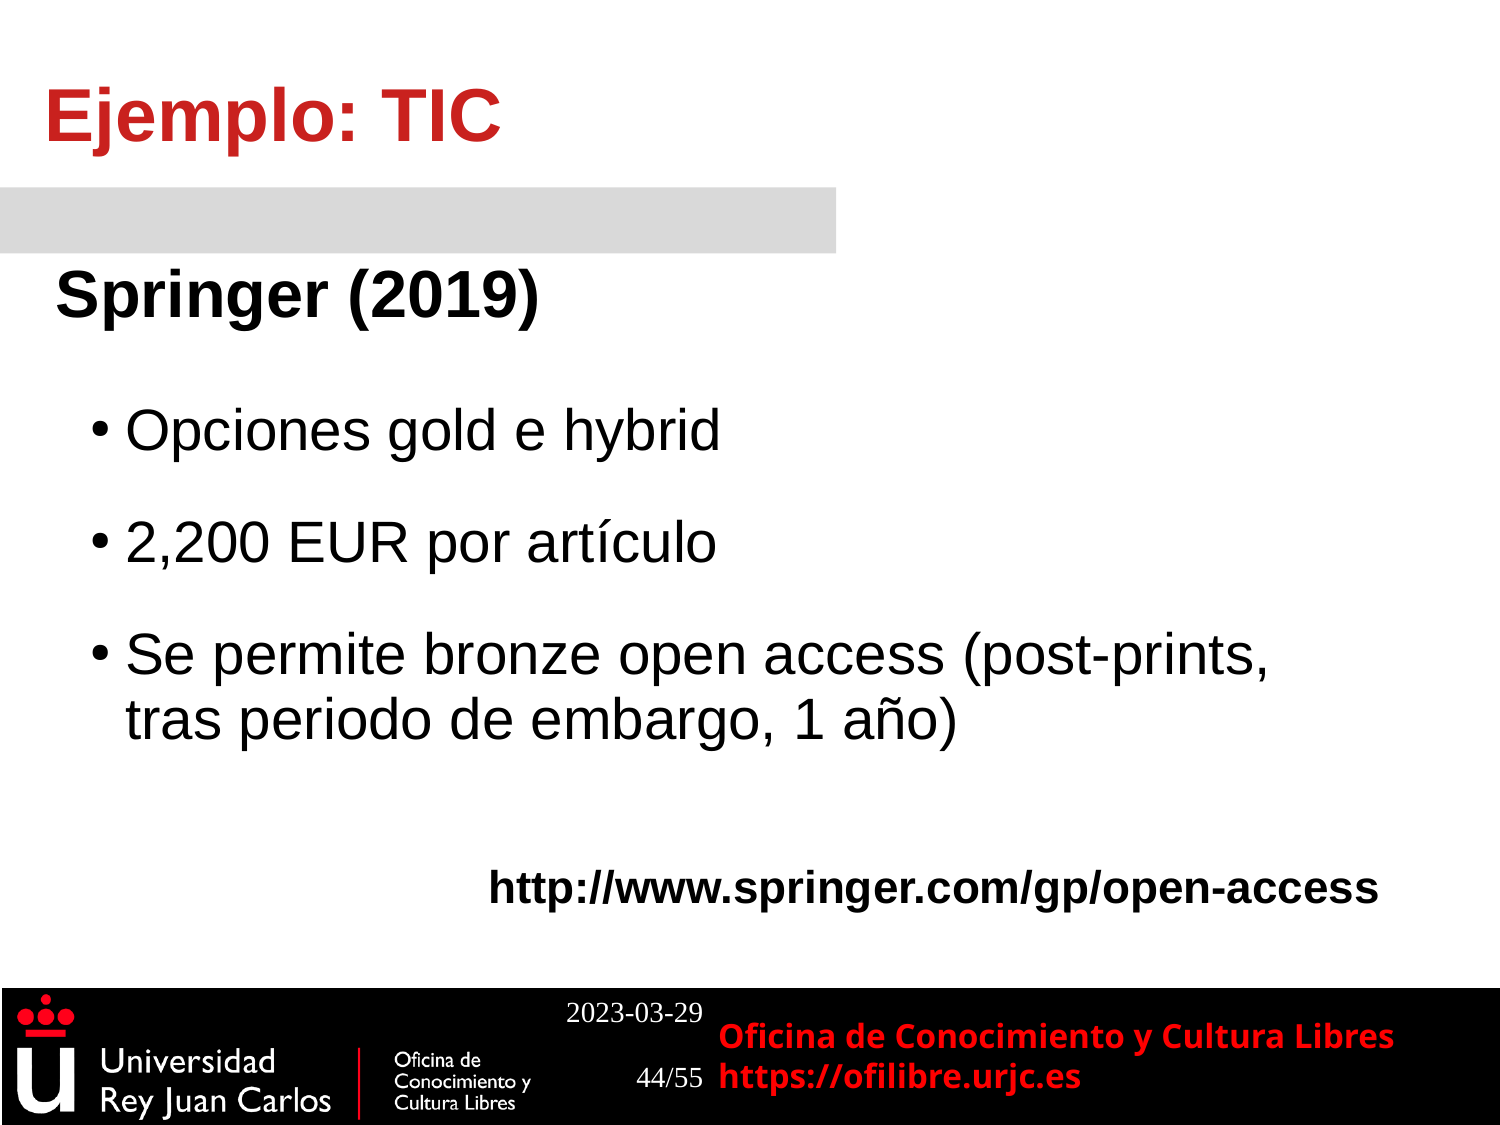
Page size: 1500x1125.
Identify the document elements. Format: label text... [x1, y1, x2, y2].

title [75, 7, 1425, 196]
text_box Springer (2019) [40, 249, 811, 340]
text_box Opciones gold e hybrid 2,200 EUR por artículo Se permite bronze open access (post-prints, tras periodo de embargo, 1 año) [75, 390, 1351, 760]
picture [17, 994, 531, 1120]
text_box http://www.springer.com/gp/open-access [45, 855, 1396, 922]
text_box Ejemplo: TIC [30, 66, 1036, 249]
